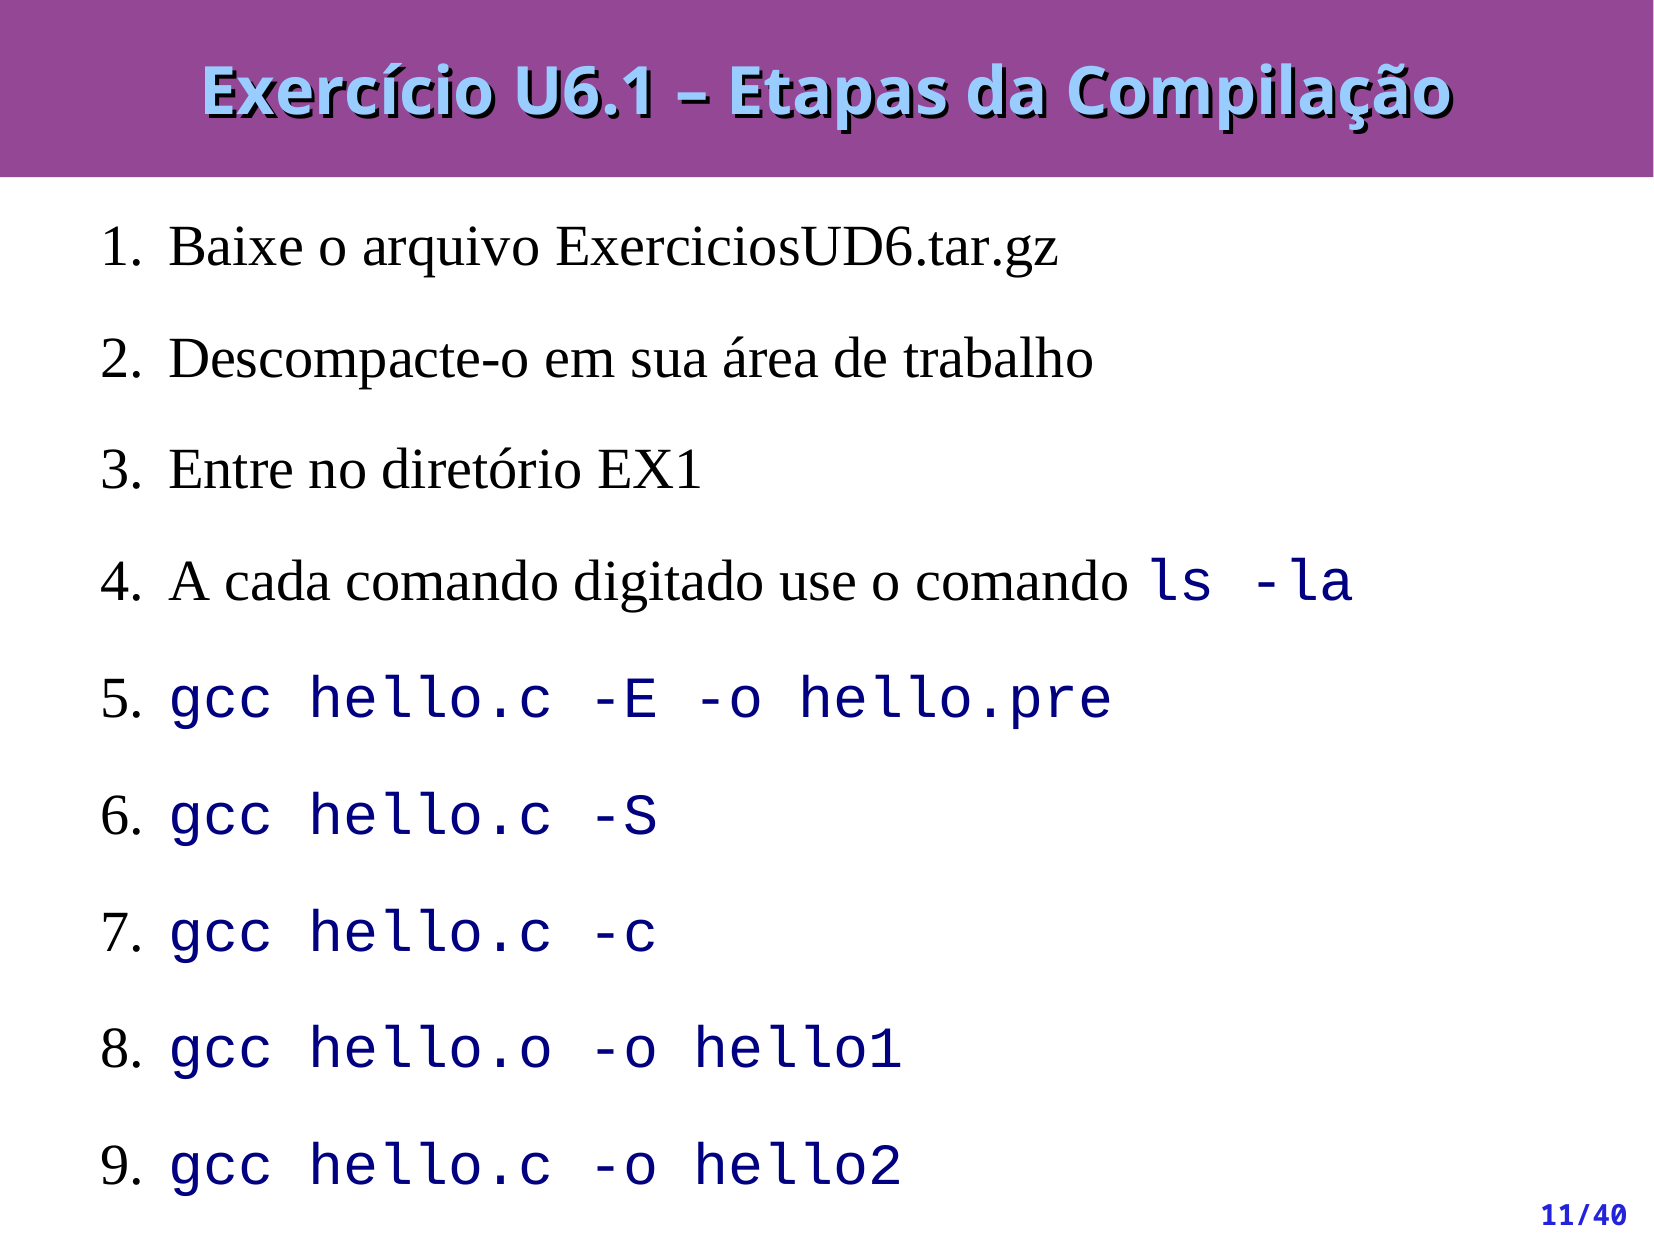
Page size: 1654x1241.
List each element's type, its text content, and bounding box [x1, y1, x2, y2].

list Baixe o arquivo ExerciciosUD6.tar.gz Descompacte-o em sua área de trabalho Entre no diretório EX1 A cada comando digitado use o comando ls -la gcc hello.c -E -o hello.pre gcc hello.c -S gcc hello.c -c gcc hello.o -o hello1 gcc hello.c -o hello2 [82, 213, 1571, 1203]
title Exercício U6.1 – Etapas da Compilação [0, 0, 1654, 178]
